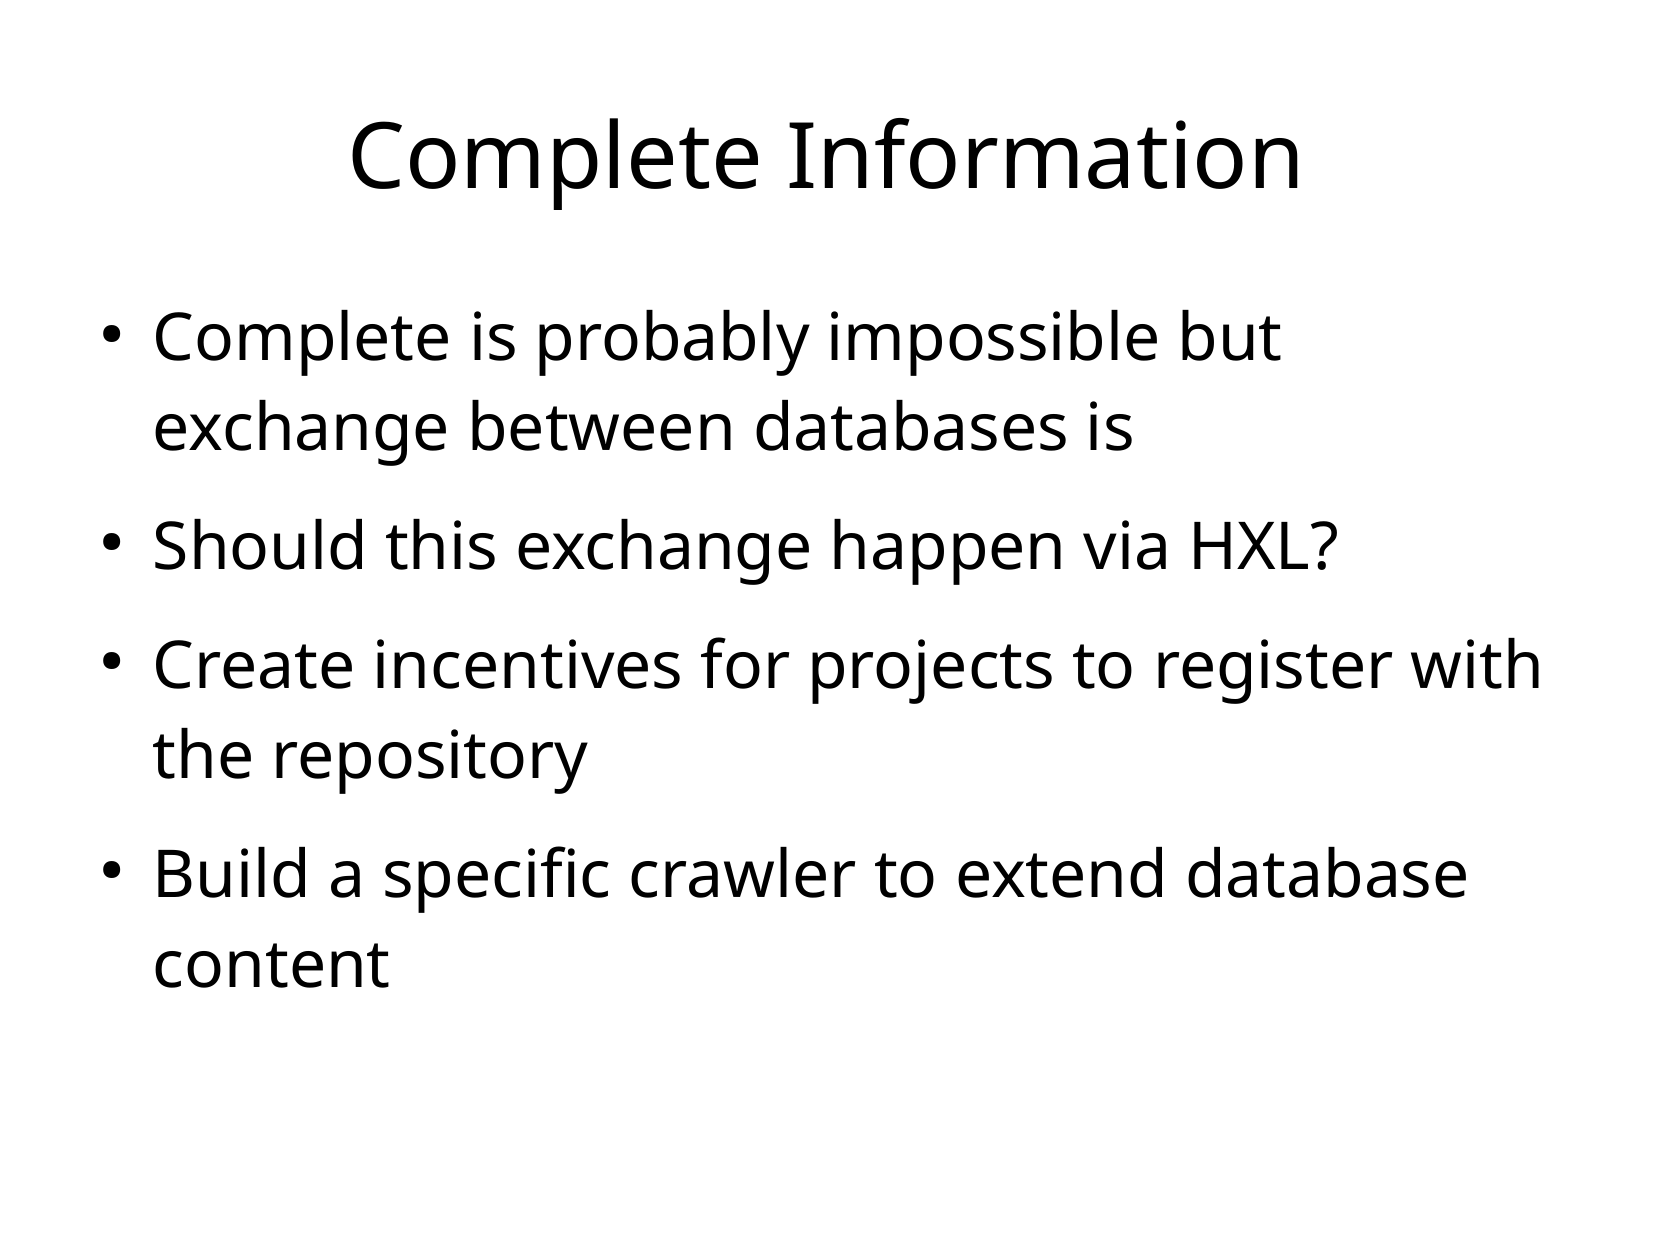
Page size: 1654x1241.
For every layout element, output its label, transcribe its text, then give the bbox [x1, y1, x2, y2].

title Complete Information [82, 49, 1571, 257]
list Complete is probably impossible but exchange between databases is Should this exchange happen via HXL? Create incentives for projects to register with the repository Build a specific crawler to extend database content [82, 290, 1571, 1010]
